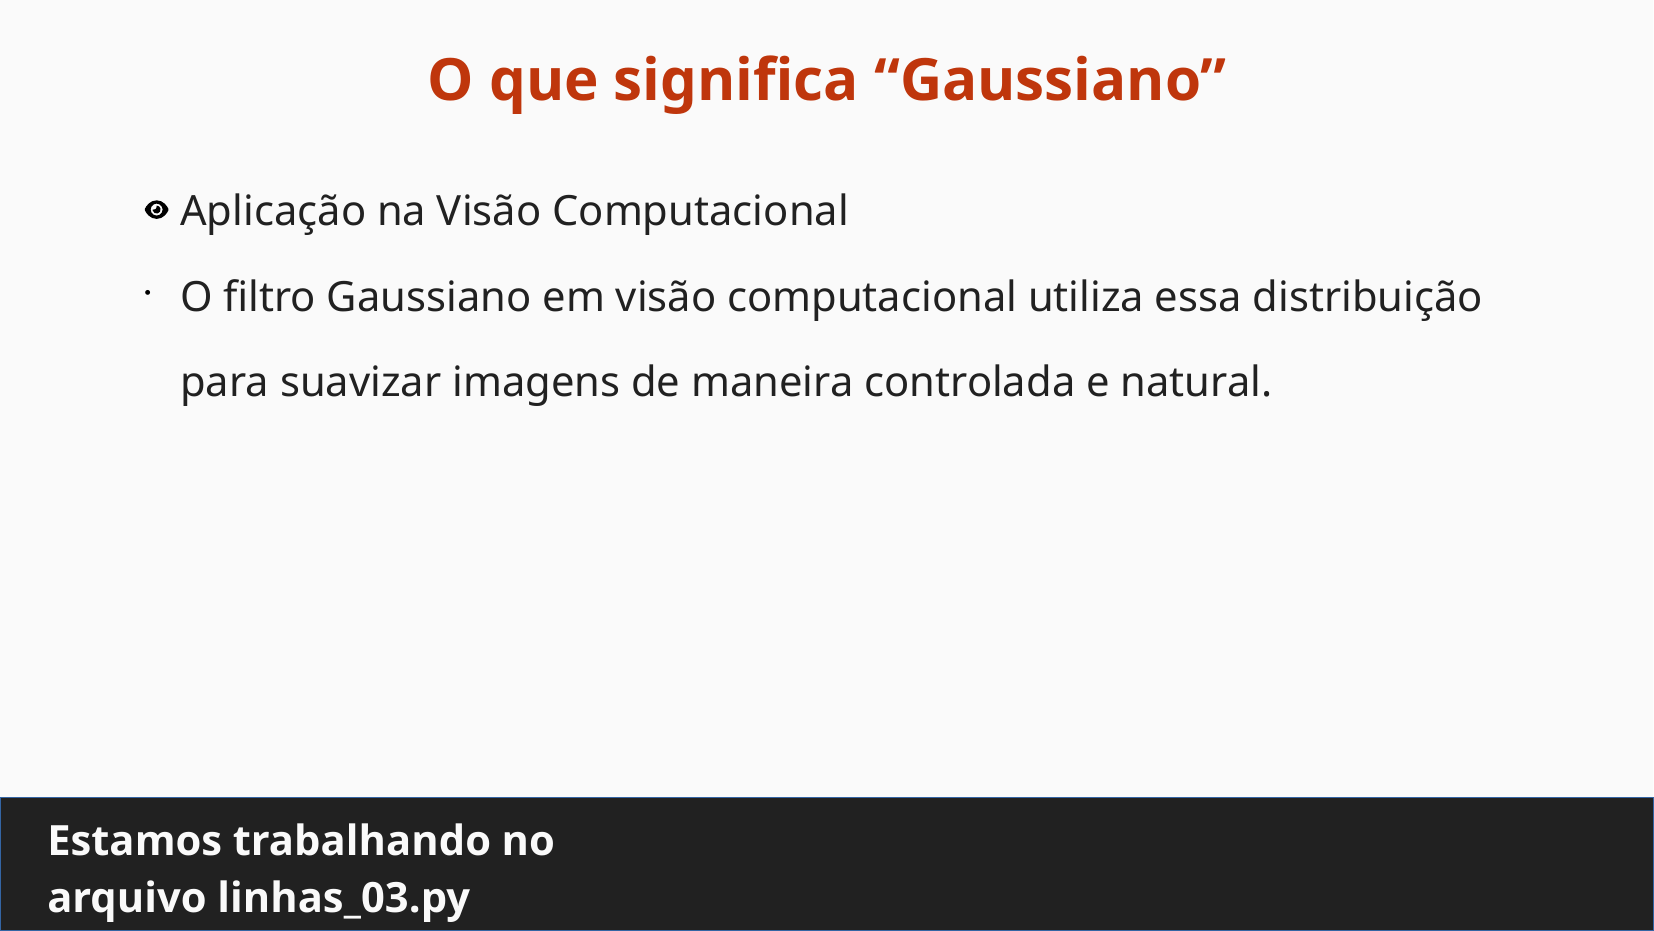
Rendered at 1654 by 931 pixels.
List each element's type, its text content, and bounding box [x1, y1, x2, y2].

subtitle Aplicação na Visão Computacional O filtro Gaussiano em visão computacional utiliza essa distribuição para suavizar imagens de maneira controlada e natural. [144, 152, 1509, 384]
title O que significa “Gaussiano” [83, 37, 1572, 119]
text_box [0, 797, 1654, 931]
title Estamos trabalhando no arquivo linhas_03.py [47, 826, 697, 908]
